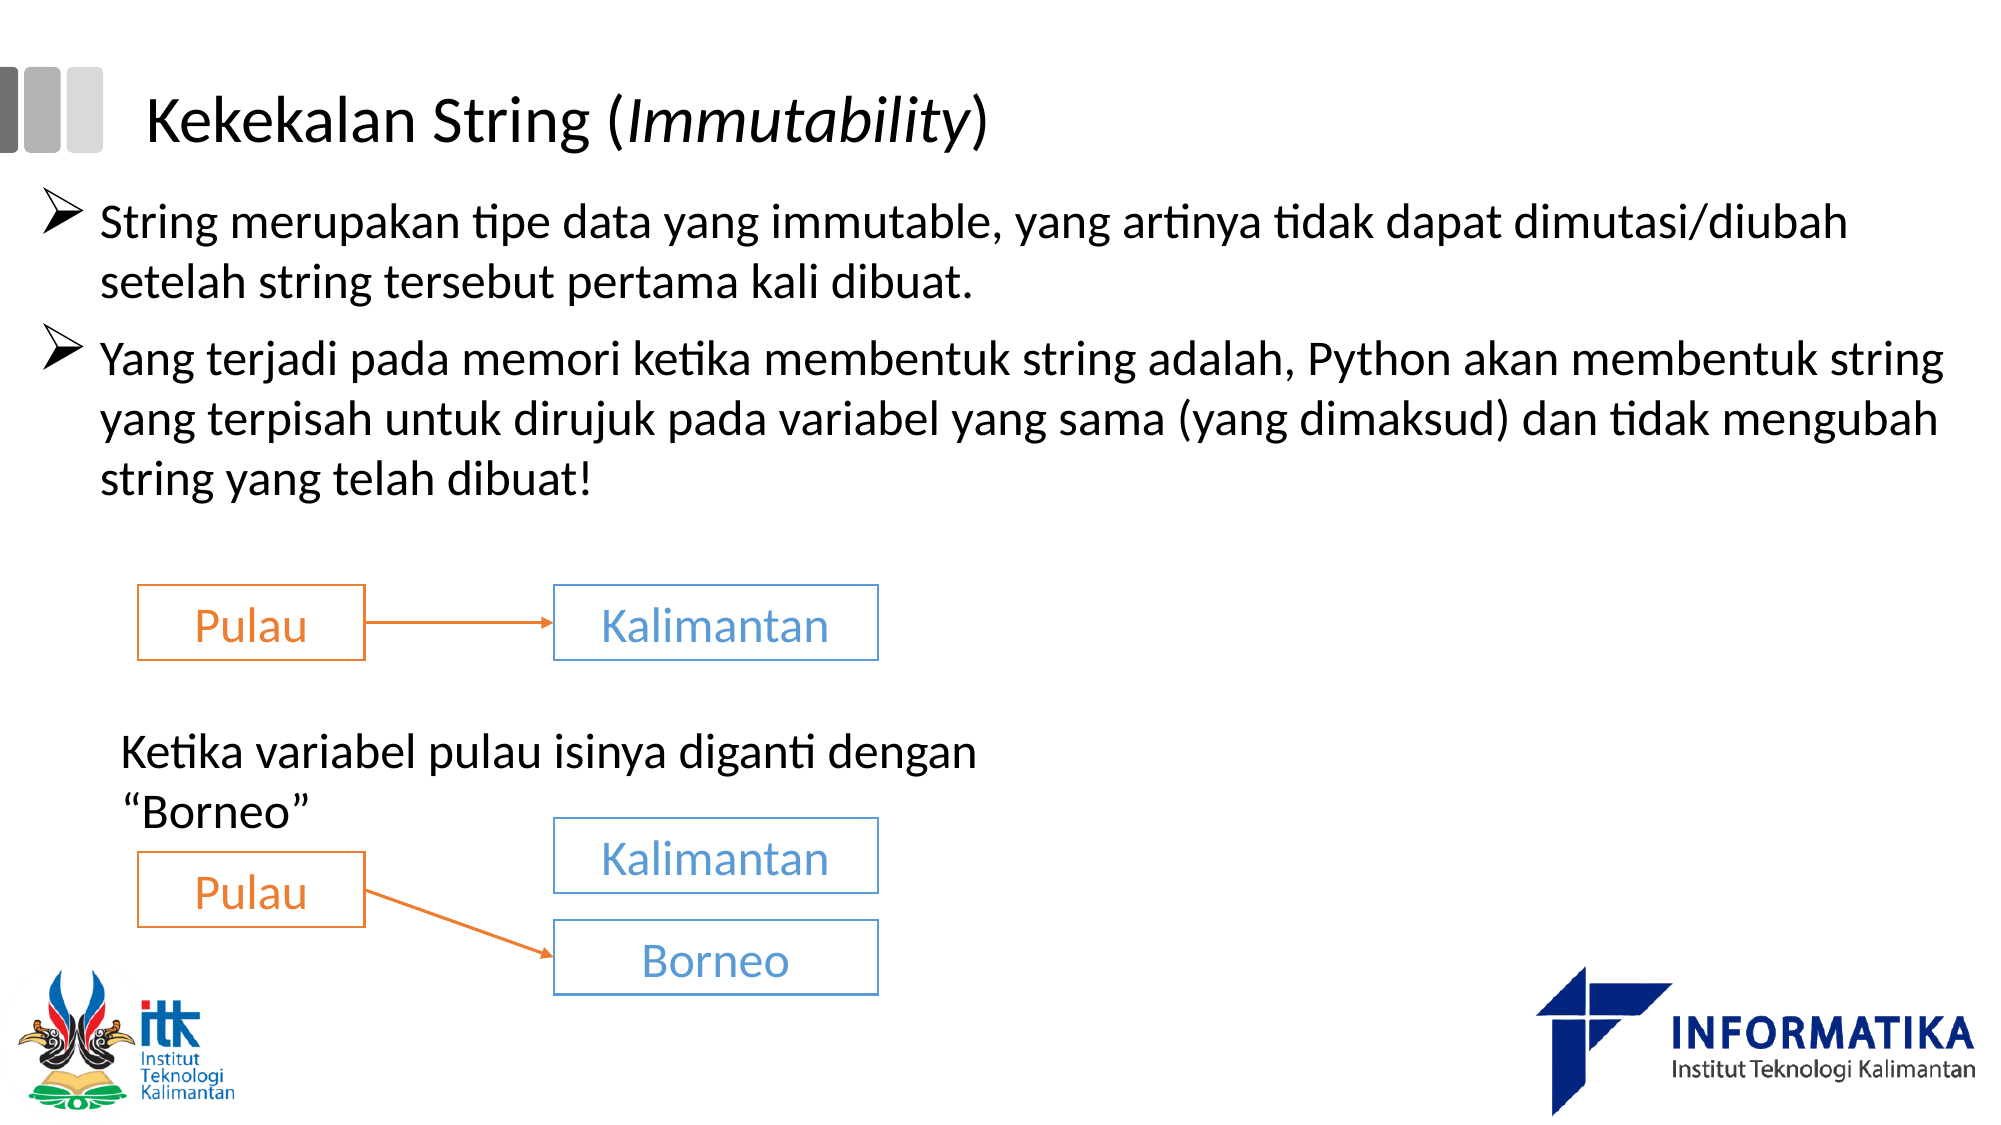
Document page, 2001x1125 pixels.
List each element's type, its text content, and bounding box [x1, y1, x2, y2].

text_box Pulau [138, 585, 365, 661]
picture [0, 935, 253, 1125]
text_box Kalimantan [553, 585, 878, 661]
text_box String merupakan tipe data yang immutable, yang artinya tidak dapat dimutasi/diubah setelah string tersebut pertama kali dibuat. Yang terjadi pada memori ketika membentuk string adalah, Python akan membentuk string yang terpisah untuk dirujuk pada variabel yang sama (yang dimaksud) dan tidak mengubah string yang telah dibuat! [22, 181, 1965, 513]
picture [1534, 965, 1976, 1118]
text_box Ketika variabel pulau isinya diganti dengan “Borneo” [106, 710, 1071, 846]
text_box Borneo [553, 919, 878, 995]
text_box Kalimantan [553, 846, 878, 893]
text_box Pulau [138, 852, 365, 928]
title Kekekalan String (Immutability) [126, 64, 1852, 177]
